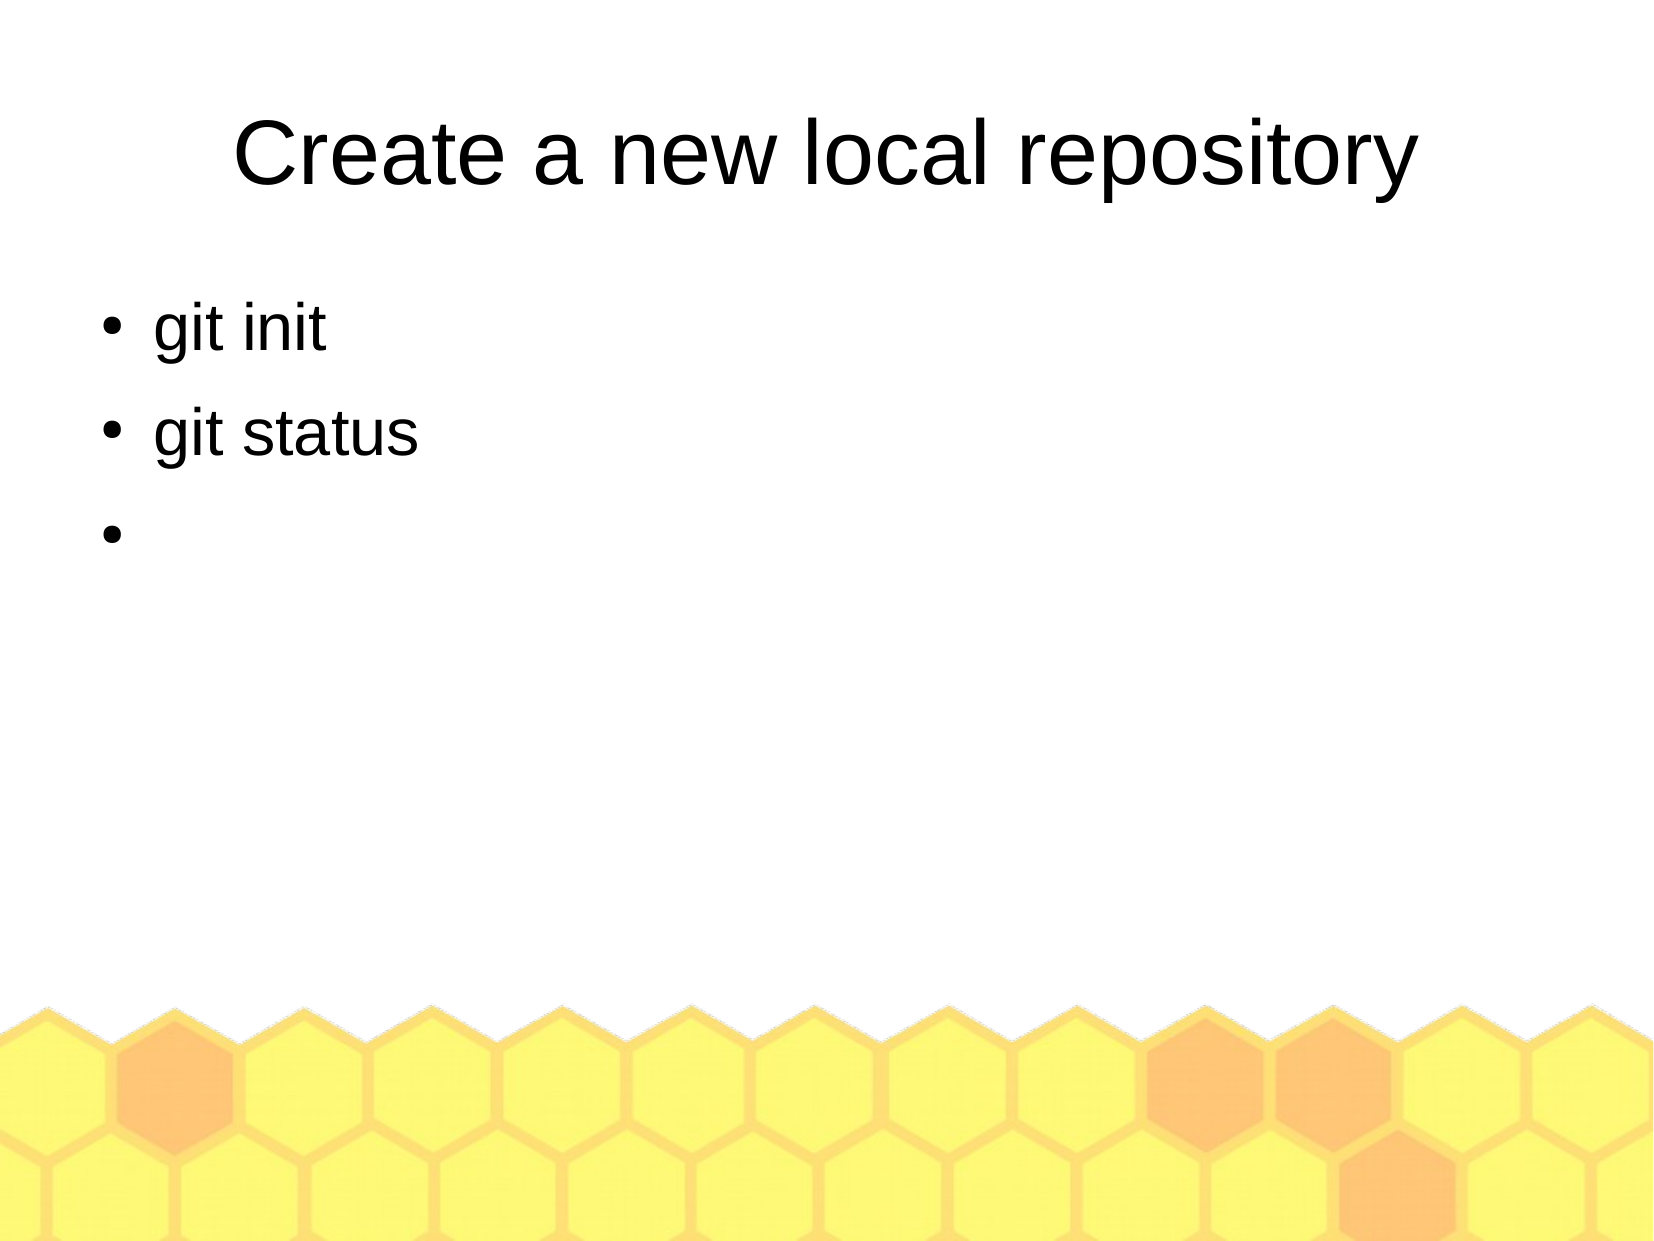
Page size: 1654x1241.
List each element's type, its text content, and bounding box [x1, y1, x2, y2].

list git init git status [82, 290, 1571, 1010]
picture [0, 1001, 1654, 1241]
title Create a new local repository [82, 49, 1571, 257]
